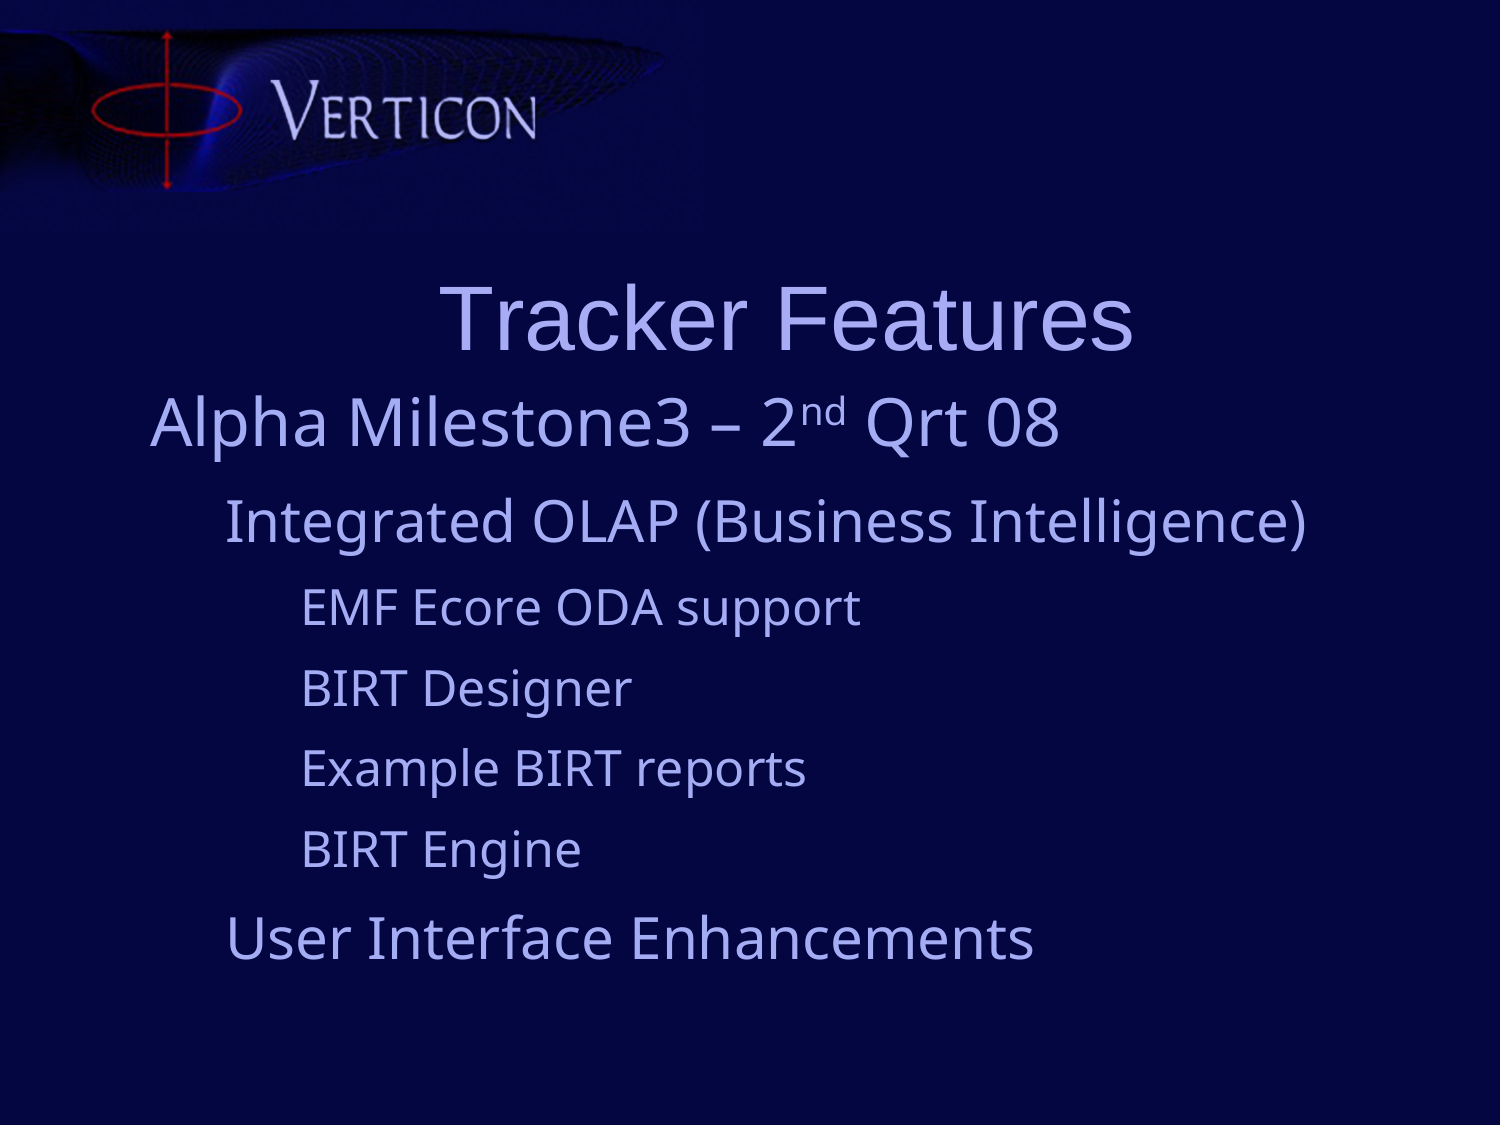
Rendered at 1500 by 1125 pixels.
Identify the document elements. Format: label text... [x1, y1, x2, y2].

title Tracker Features [112, 232, 1463, 406]
picture [0, 0, 704, 232]
list Alpha Milestone3 – 2nd Qrt 08 Integrated OLAP (Business Intelligence) EMF Ecore ODA support BIRT Designer Example BIRT reports BIRT Engine User Interface Enhancements [150, 375, 1385, 1056]
